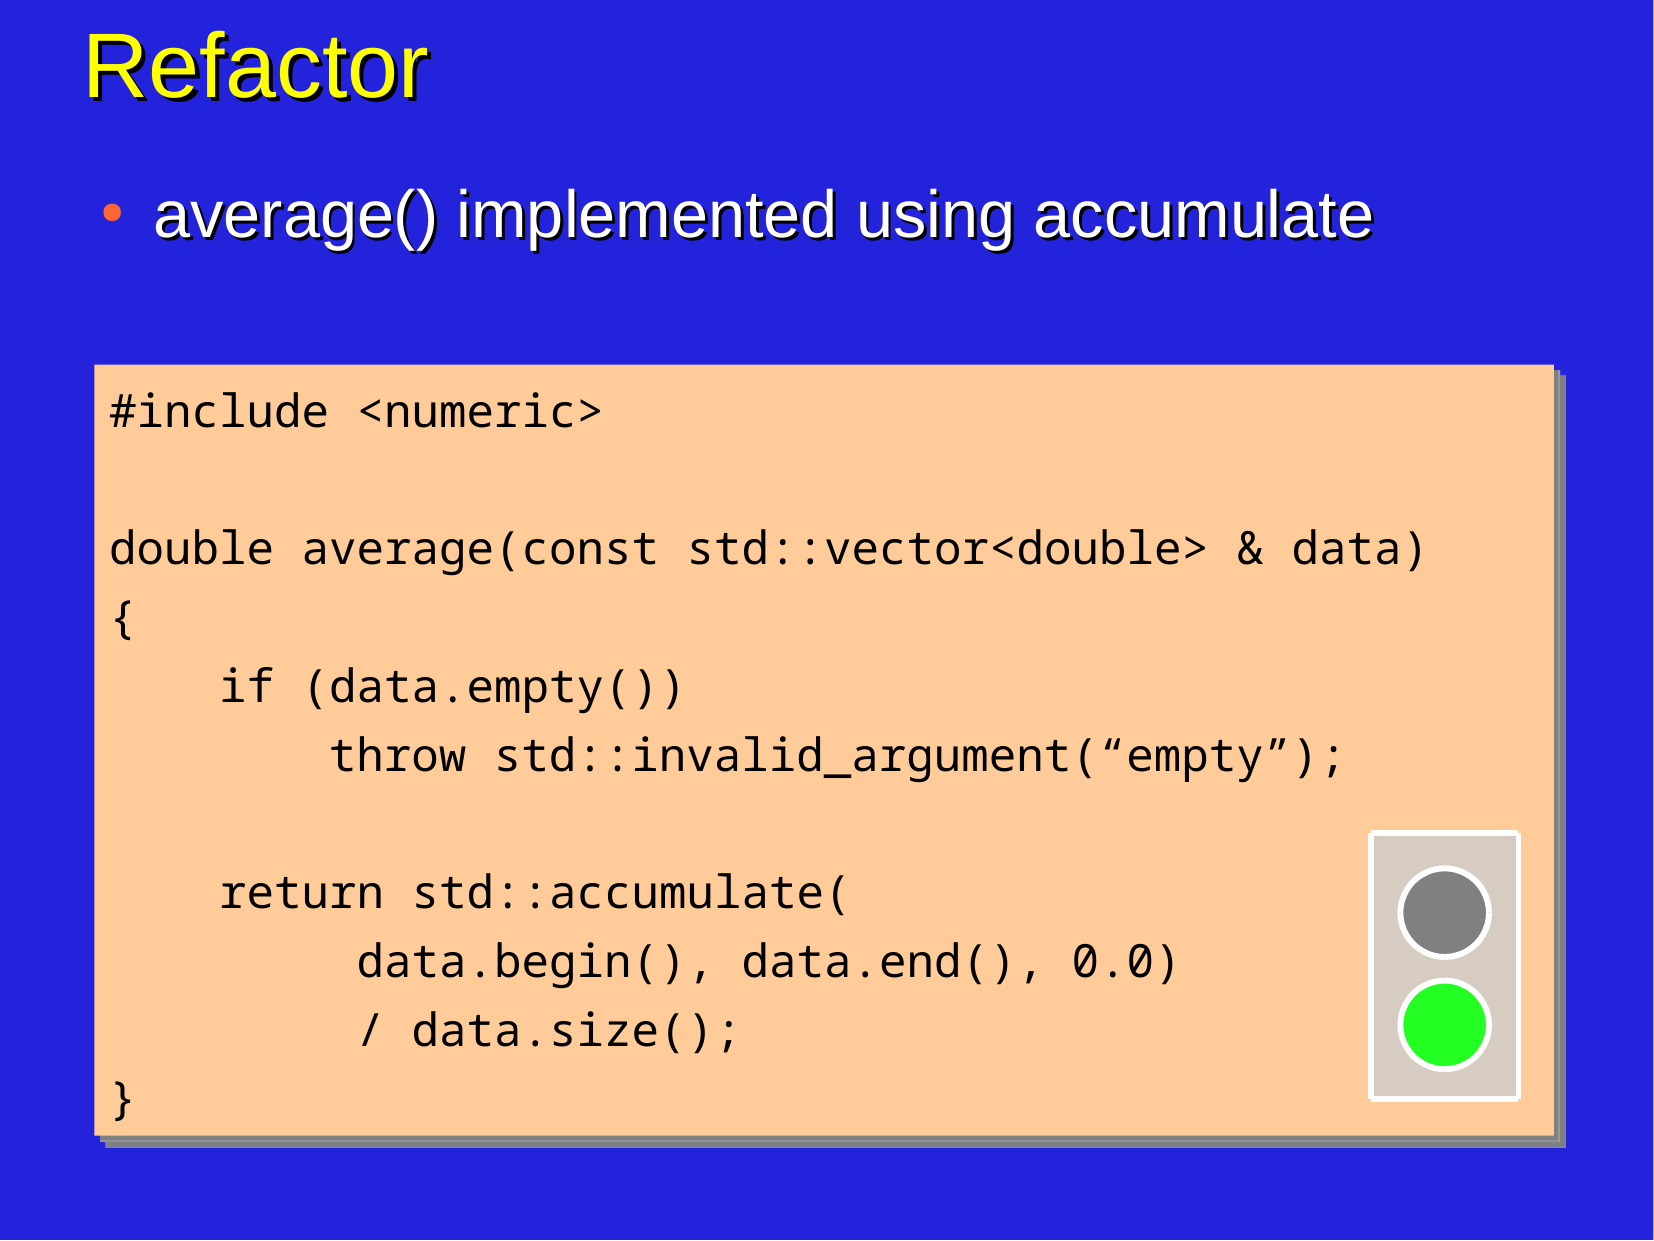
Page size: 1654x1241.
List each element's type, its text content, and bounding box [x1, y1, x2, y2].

list average() implemented using accumulate [82, 177, 1571, 1182]
text_box [1370, 832, 1519, 1099]
text_box #include <numeric> double average(const std::vector<double> & data) { if (data.empty()) throw std::invalid_argument(“empty”); return std::accumulate( data.begin(), data.end(), 0.0) / data.size(); } [94, 364, 1554, 1136]
title Refactor [82, 2, 1571, 130]
